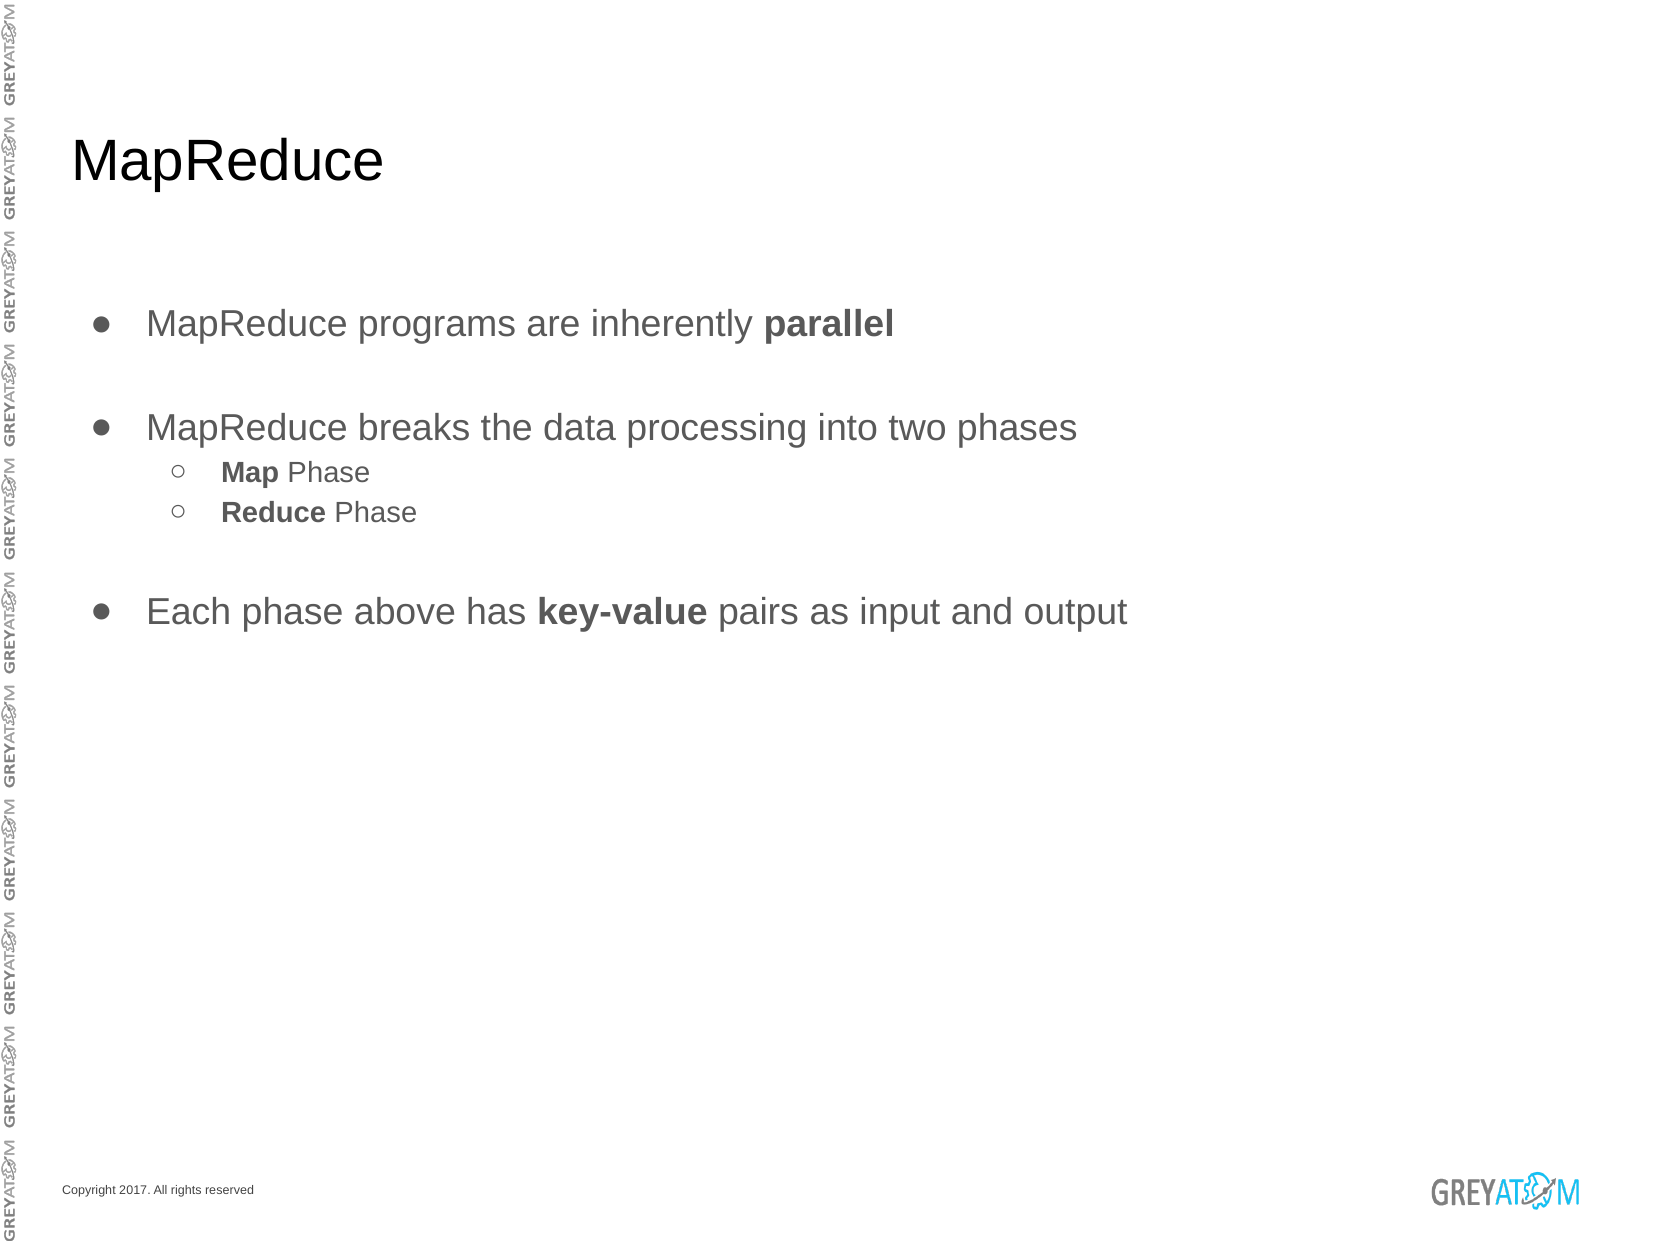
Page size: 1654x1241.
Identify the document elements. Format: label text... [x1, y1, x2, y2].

picture [1, 458, 17, 560]
picture [1, 799, 17, 901]
picture [1, 572, 17, 674]
picture [1, 231, 17, 333]
picture [1, 344, 17, 447]
picture [1, 4, 17, 106]
picture [1, 1026, 17, 1128]
picture [1430, 1168, 1581, 1212]
picture [1, 1140, 17, 1241]
text_box MapReduce [56, 107, 1597, 245]
picture [1, 912, 17, 1015]
picture [1, 117, 17, 220]
text_box MapReduce programs are inherently parallel MapReduce breaks the data processing into two phases Map Phase Reduce Phase Each phase above has key-value pairs as input and output [56, 277, 1597, 1102]
picture [1, 685, 17, 788]
